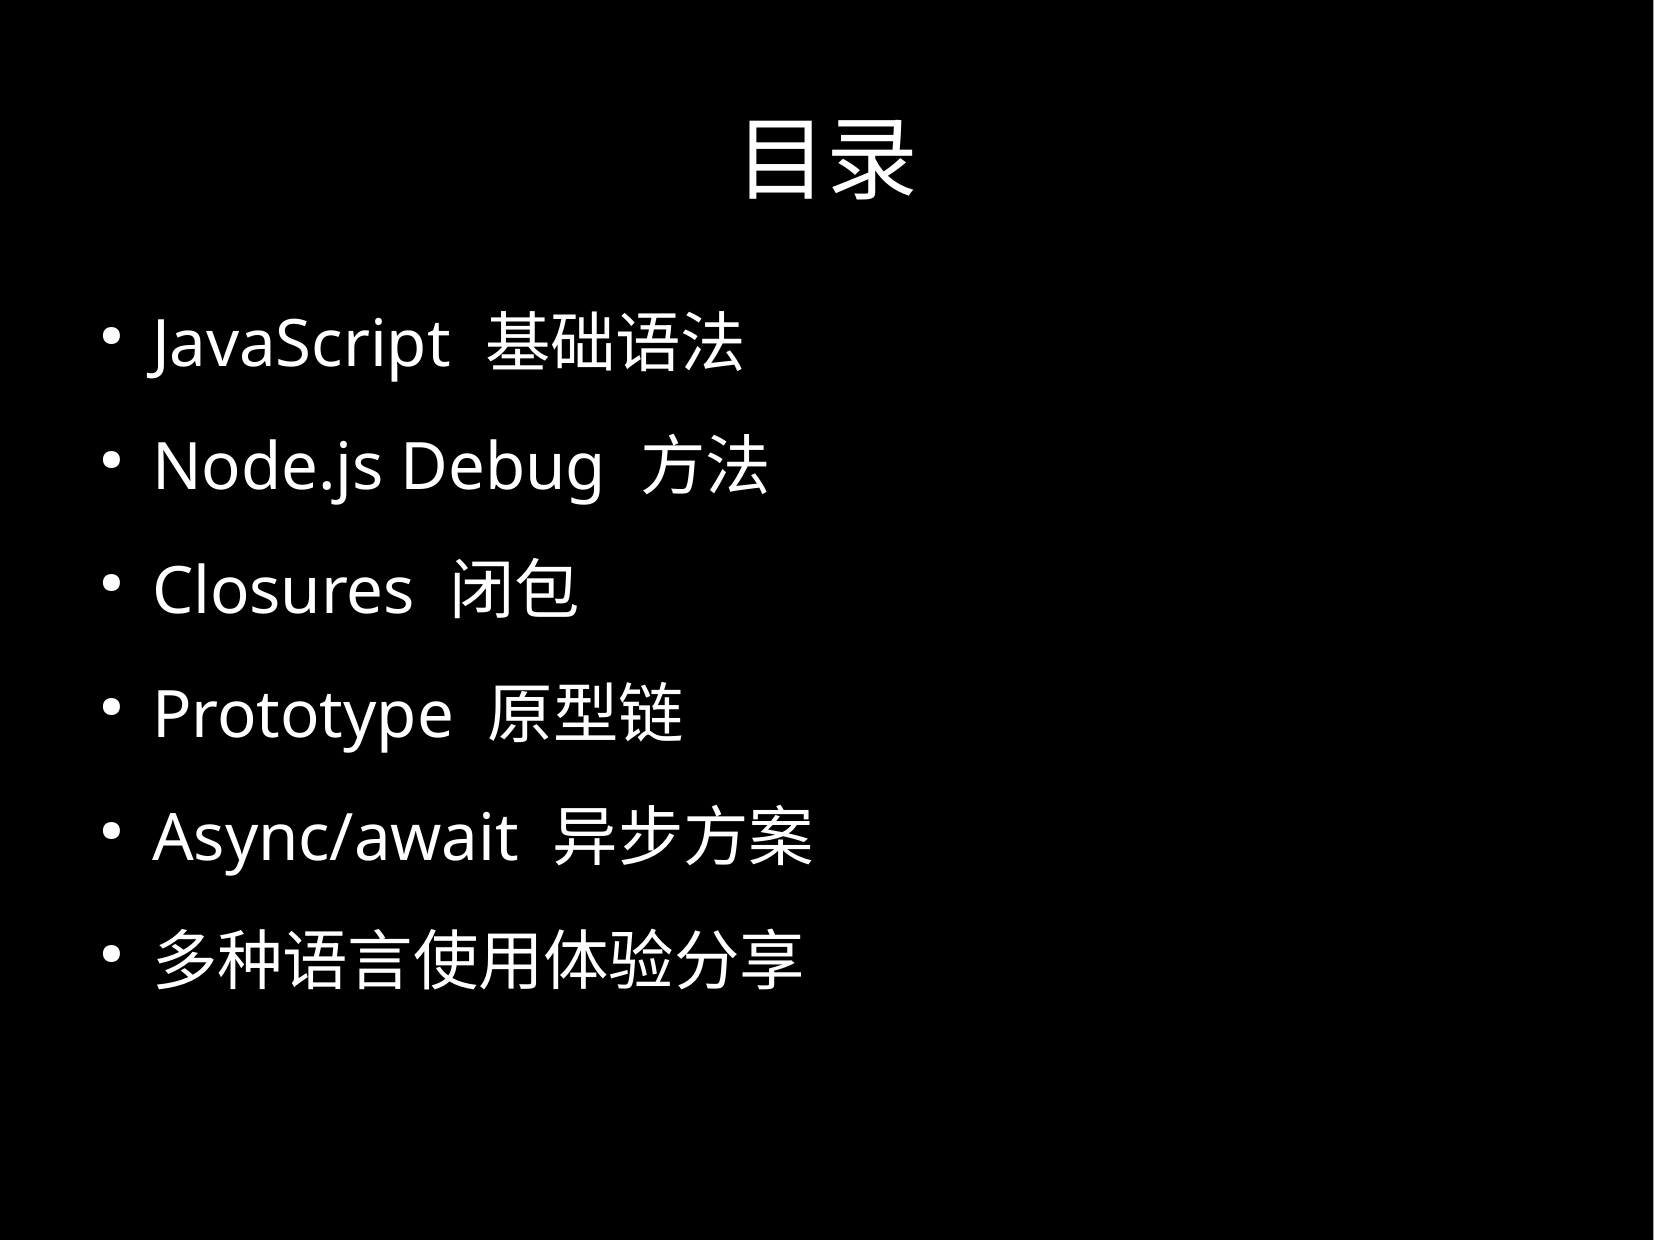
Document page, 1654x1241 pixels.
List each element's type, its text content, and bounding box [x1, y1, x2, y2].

list JavaScript 基础语法 Node.js Debug 方法 Closures 闭包 Prototype 原型链 Async/await 异步方案 多种语言使用体验分享 [82, 290, 1571, 1010]
title 目录 [82, 49, 1571, 257]
